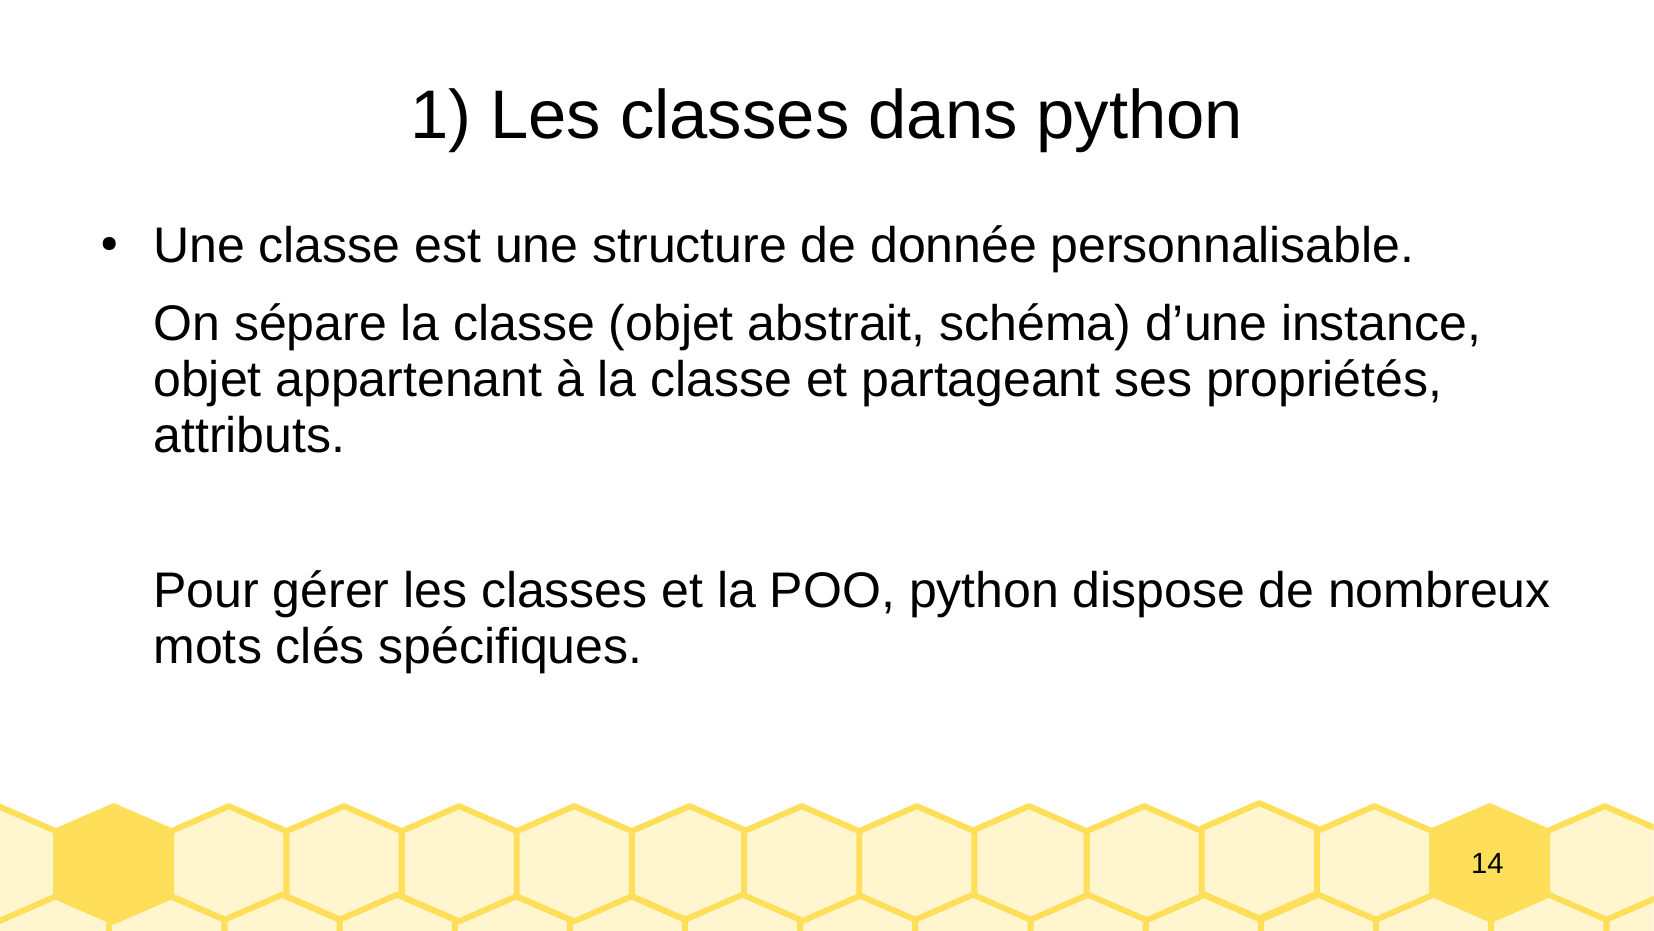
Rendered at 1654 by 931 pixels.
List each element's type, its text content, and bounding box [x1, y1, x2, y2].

title 1) Les classes dans python [82, 37, 1571, 193]
list Une classe est une structure de donnée personnalisable. On sépare la classe (objet abstrait, schéma) d’une instance, objet appartenant à la classe et partageant ses propriétés, attributs. Pour gérer les classes et la POO, python dispose de nombreux mots clés spécifiques. [82, 217, 1571, 758]
